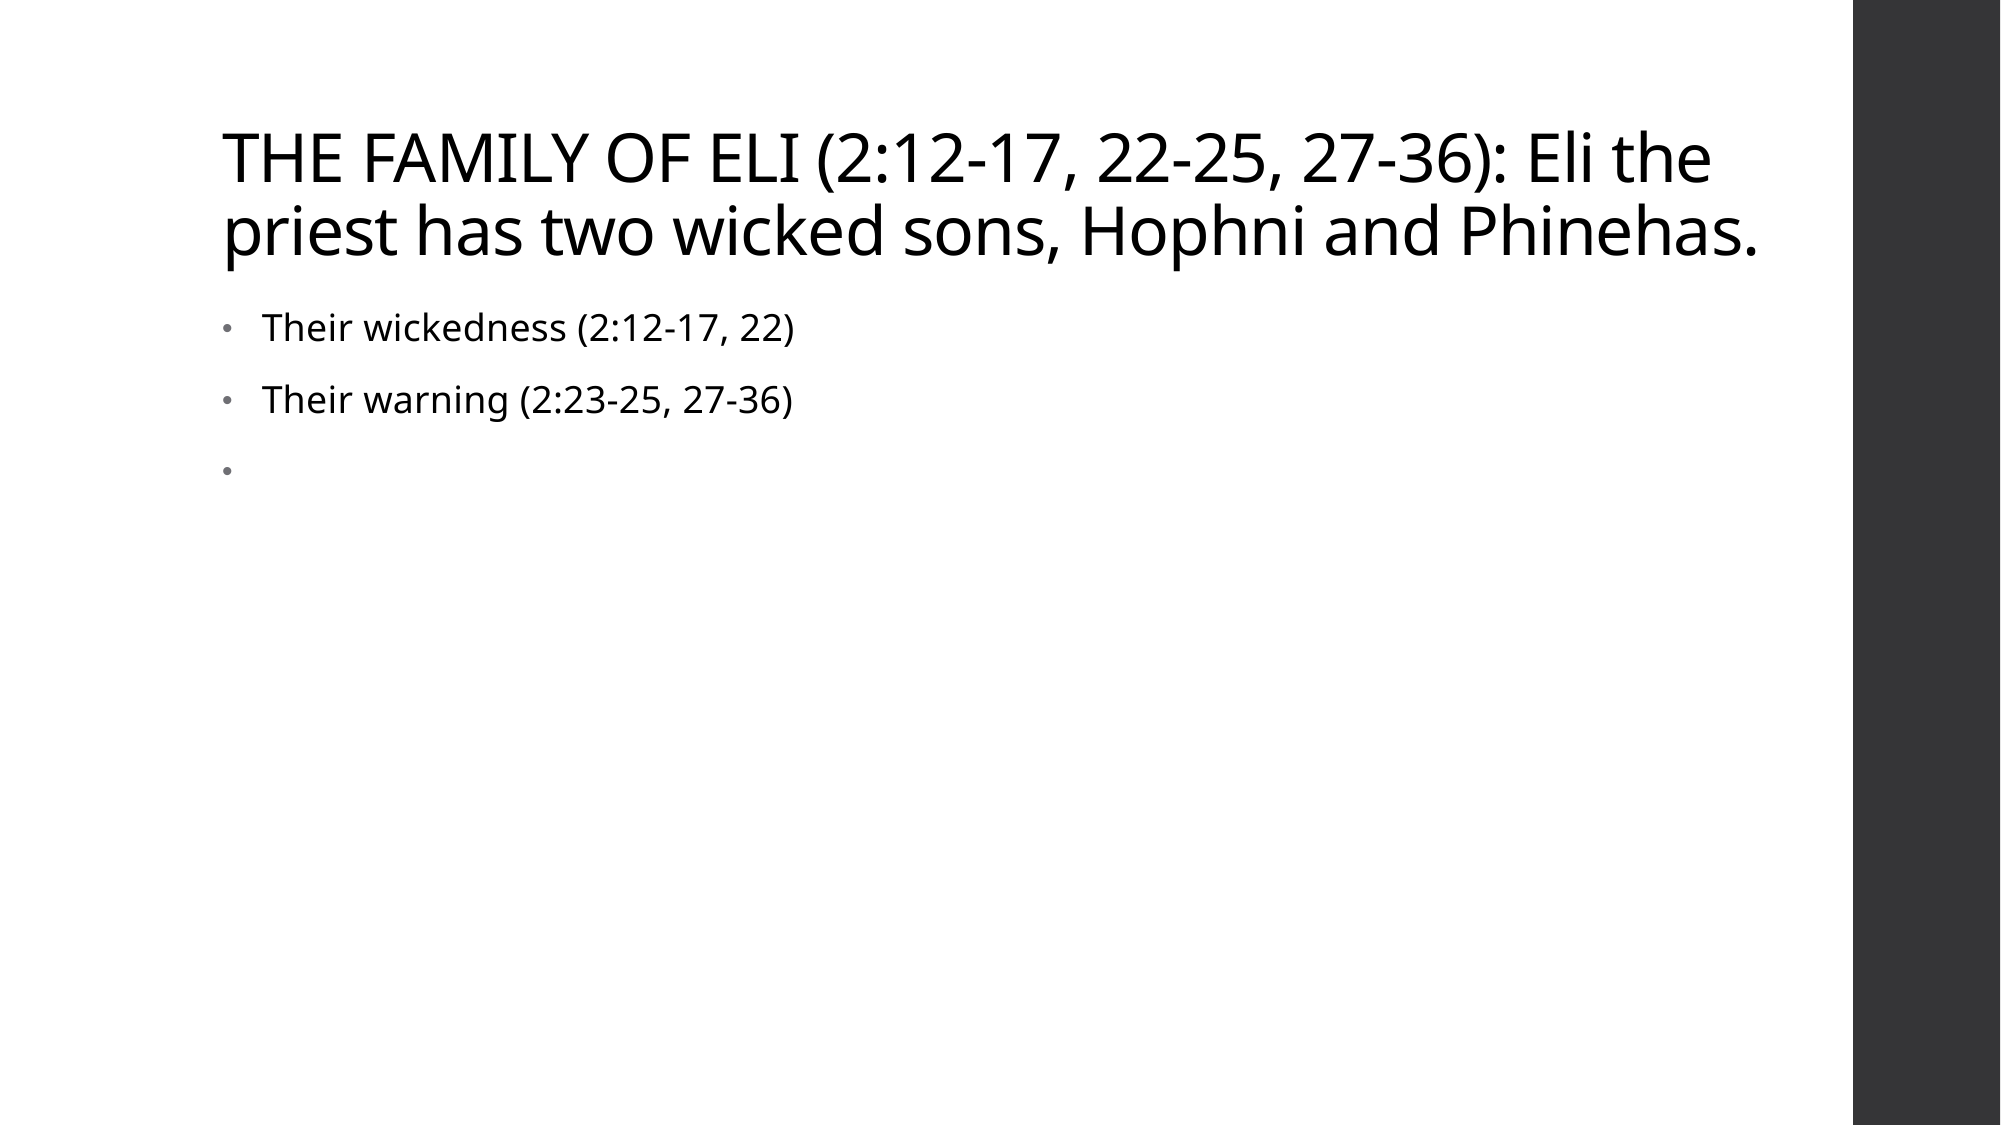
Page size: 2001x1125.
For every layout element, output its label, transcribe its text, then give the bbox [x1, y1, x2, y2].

list Their wickedness (2:12-17, 22) Their warning (2:23-25, 27-36) [206, 299, 1617, 1014]
title THE FAMILY OF ELI (2:12-17, 22-25, 27-36): Eli the priest has two wicked sons, Hophni and Phinehas. [206, 60, 1797, 278]
